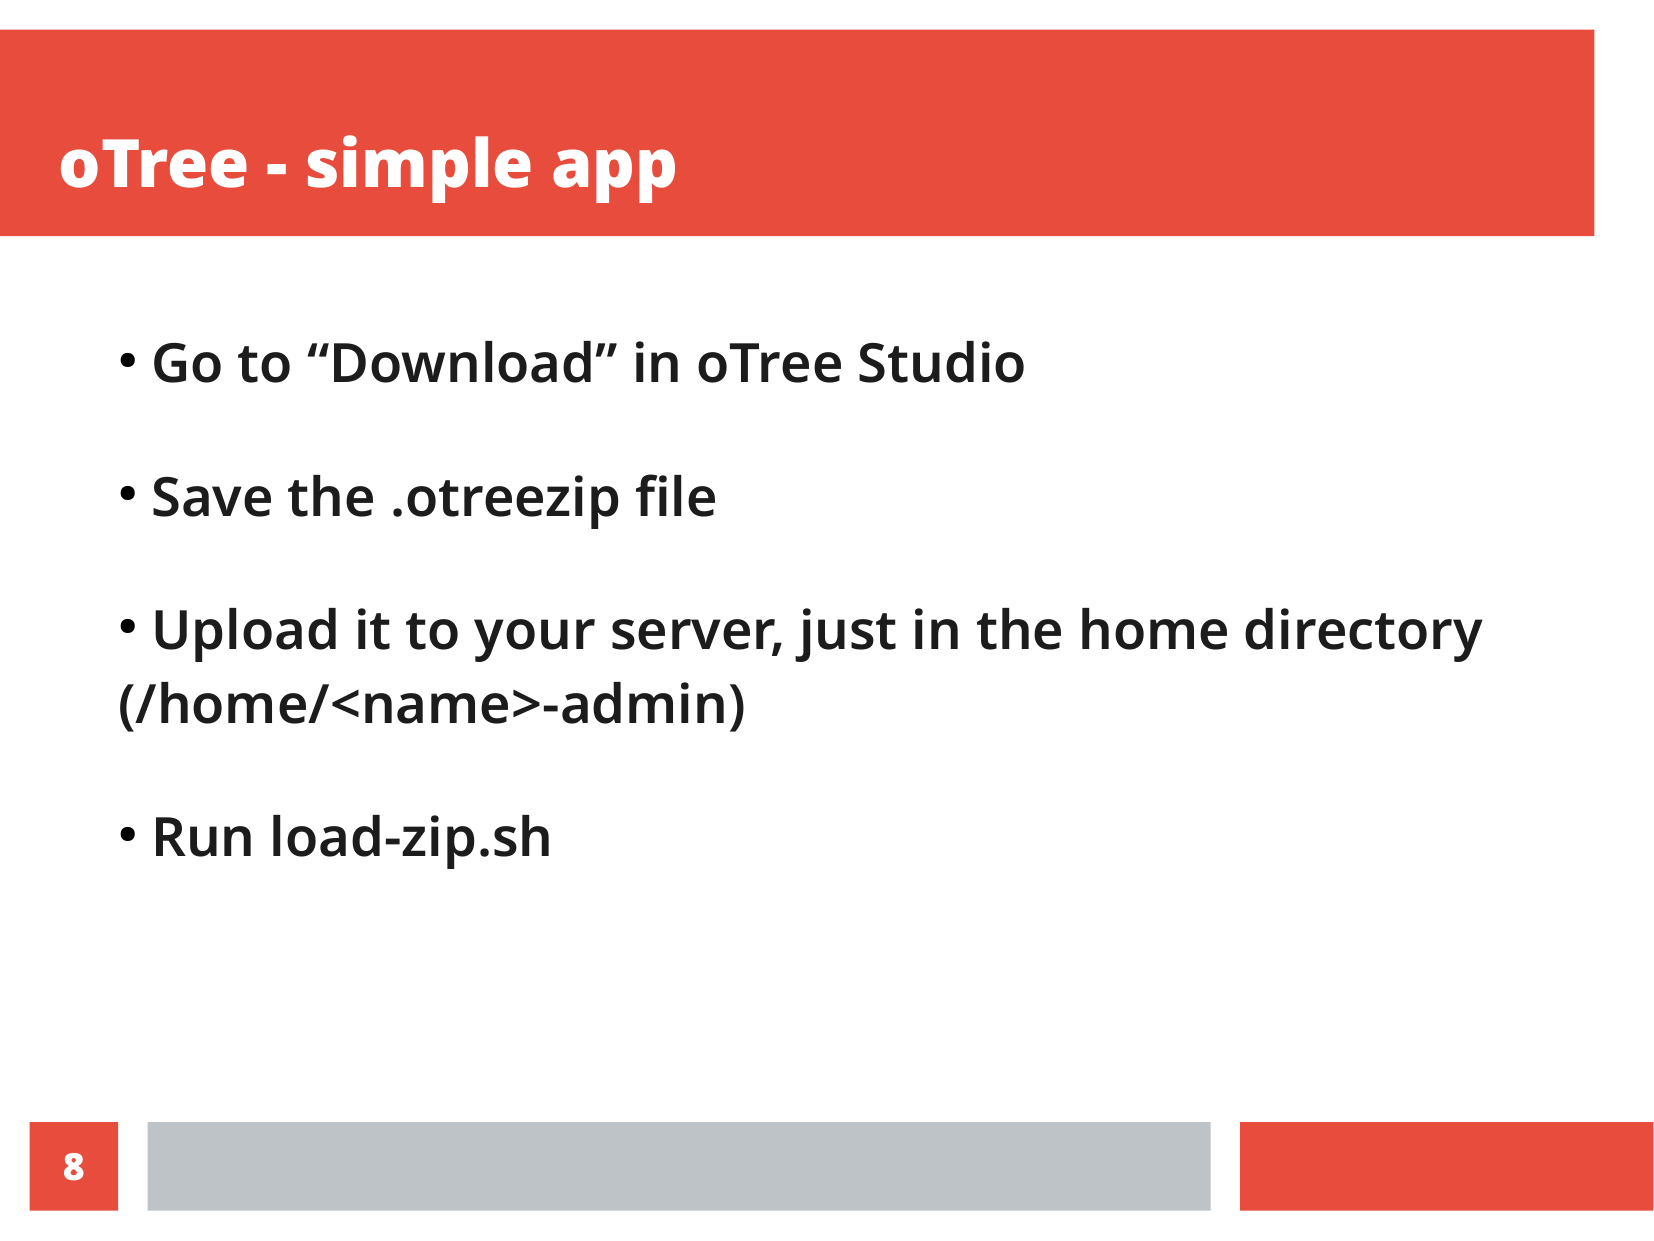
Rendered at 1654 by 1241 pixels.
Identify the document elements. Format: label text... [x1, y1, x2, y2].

list Go to “Download” in oTree Studio Save the .otreezip file Upload it to your server, just in the home directory (/home/<name>-admin) Run load-zip.sh [59, 324, 1565, 1093]
title oTree - simple app [59, 59, 1595, 207]
